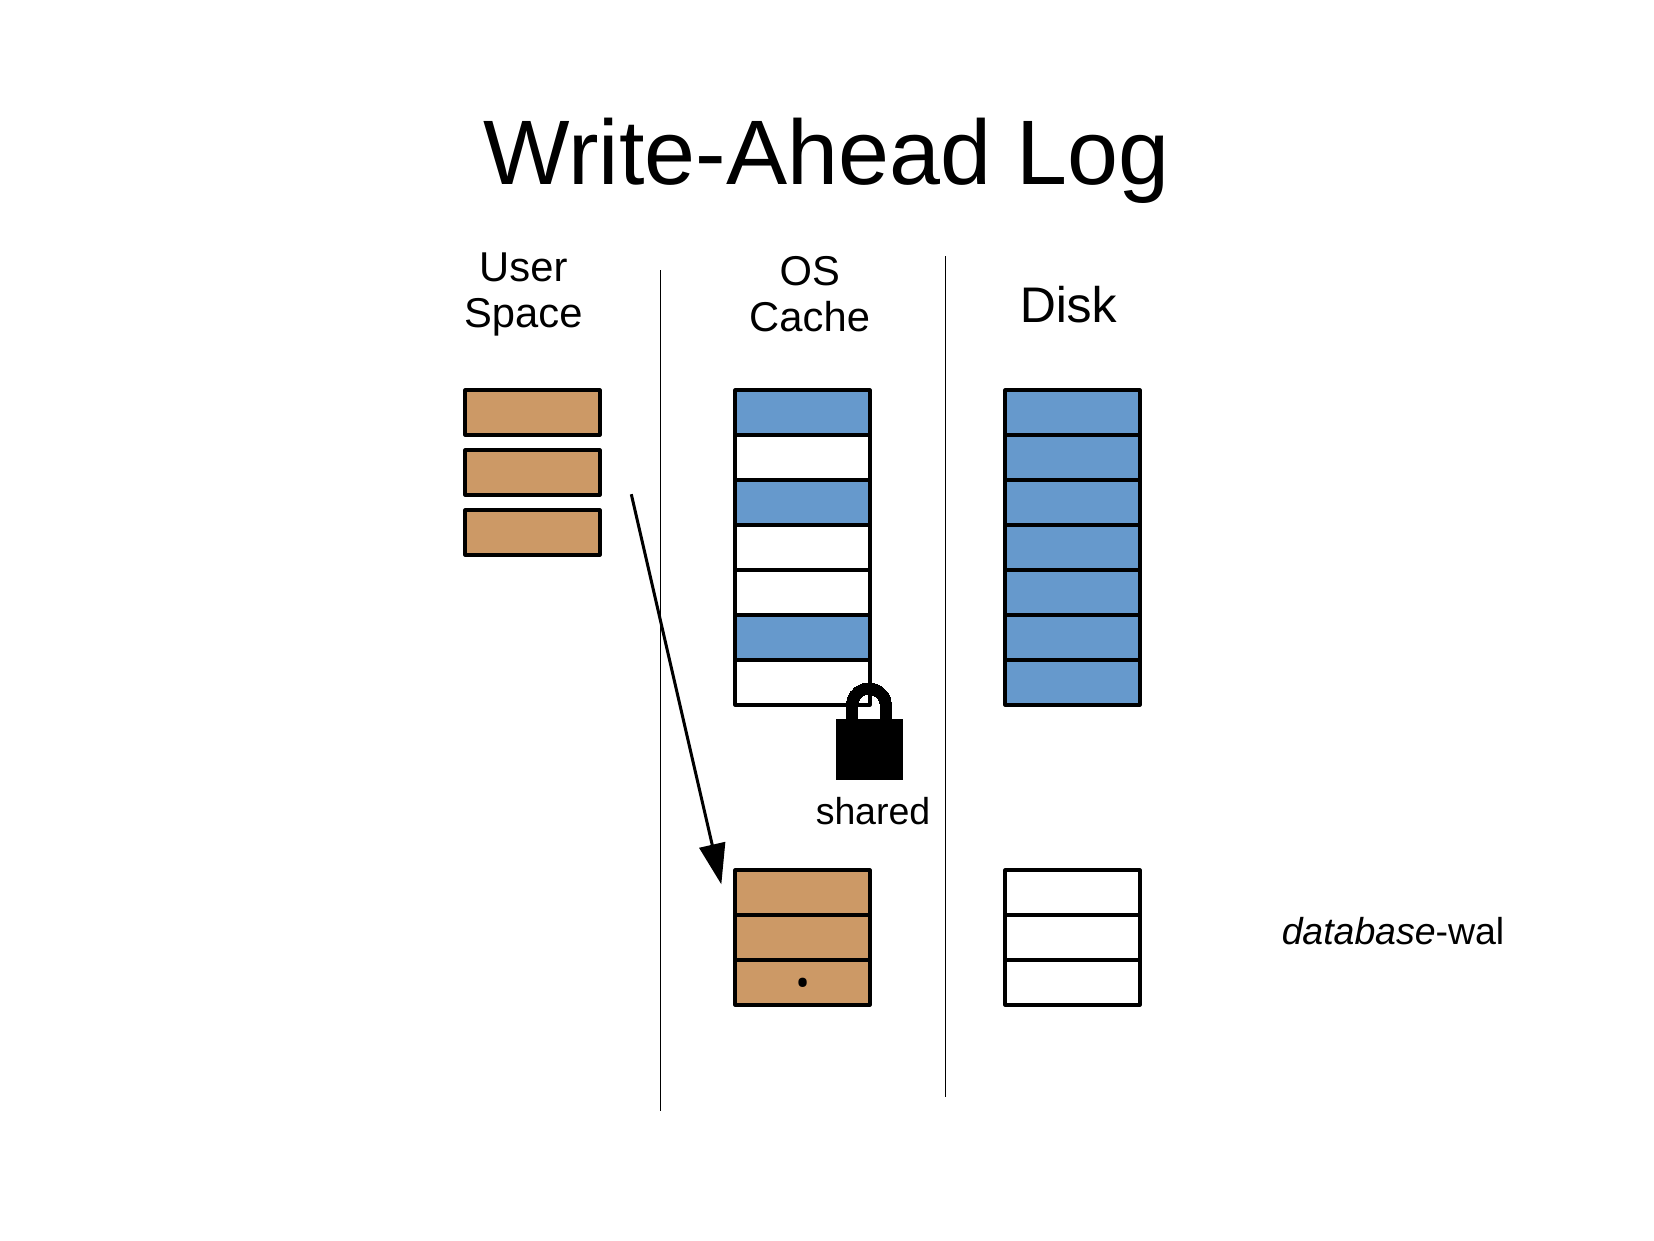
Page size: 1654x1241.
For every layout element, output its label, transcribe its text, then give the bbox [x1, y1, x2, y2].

text_box [1005, 390, 1141, 706]
text_box OS Cache [734, 240, 901, 349]
text_box User Space [449, 236, 616, 346]
text_box Disk [1005, 270, 1132, 342]
text_box [735, 390, 903, 780]
text_box [465, 510, 601, 556]
text_box database-wal [1267, 903, 1576, 961]
text_box [465, 390, 601, 436]
title Write-Ahead Log [82, 49, 1571, 257]
text_box [1005, 870, 1141, 1006]
text_box • [735, 960, 871, 1006]
text_box [465, 450, 601, 496]
text_box [735, 870, 871, 960]
text_box shared [801, 783, 946, 840]
